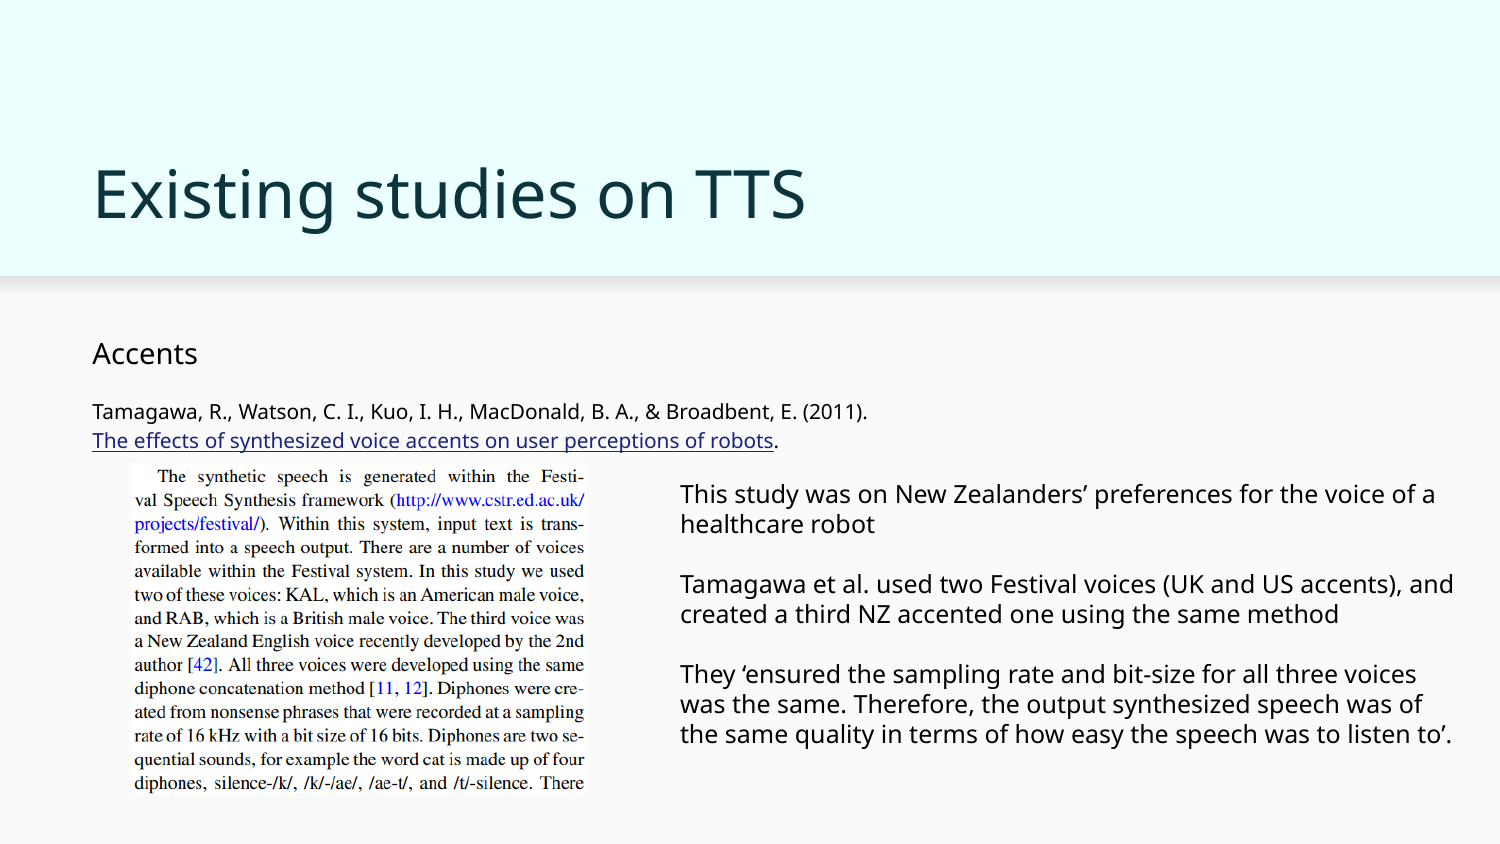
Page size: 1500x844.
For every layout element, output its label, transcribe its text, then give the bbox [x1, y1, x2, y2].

picture [131, 463, 587, 794]
text_box This study was on New Zealanders’ preferences for the voice of a healthcare robot Tamagawa et al. used two Festival voices (UK and US accents), and created a third NZ accented one using the same method They ‘ensured the sampling rate and bit-size for all three voices was the same. Therefore, the output synthesized speech was of the same quality in terms of how easy the speech was to listen to’. [664, 463, 1475, 764]
title Existing studies on TTS [77, 121, 1427, 248]
list Accents Tamagawa, R., Watson, C. I., Kuo, I. H., MacDonald, B. A., & Broadbent, E. (2011). The effects of synthesized voice accents on user perceptions of robots. [77, 314, 1427, 464]
